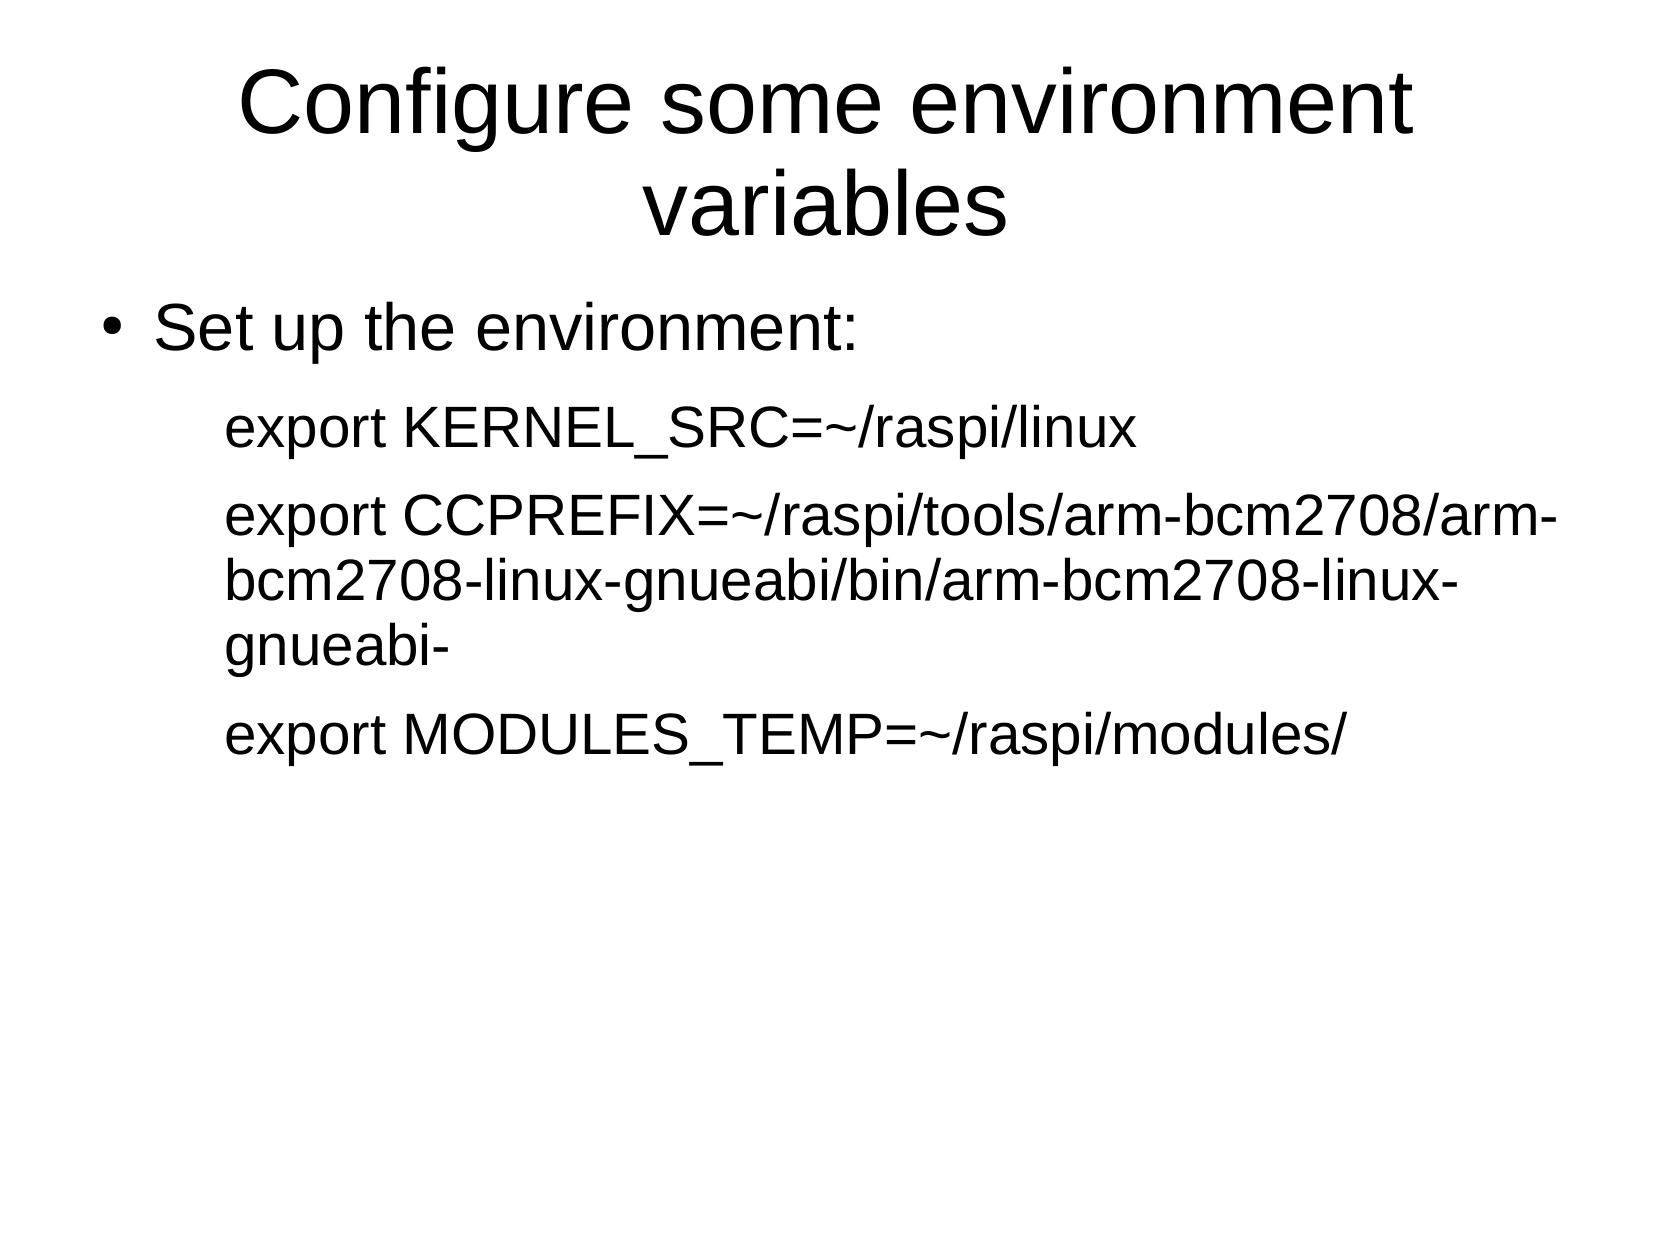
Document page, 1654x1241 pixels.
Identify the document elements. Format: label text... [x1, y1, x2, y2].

title Configure some environment variables [82, 49, 1571, 257]
list Set up the environment: export KERNEL_SRC=~/raspi/linux export CCPREFIX=~/raspi/tools/arm-bcm2708/arm-bcm2708-linux-gnueabi/bin/arm-bcm2708-linux-gnueabi- export MODULES_TEMP=~/raspi/modules/ [82, 290, 1571, 1010]
